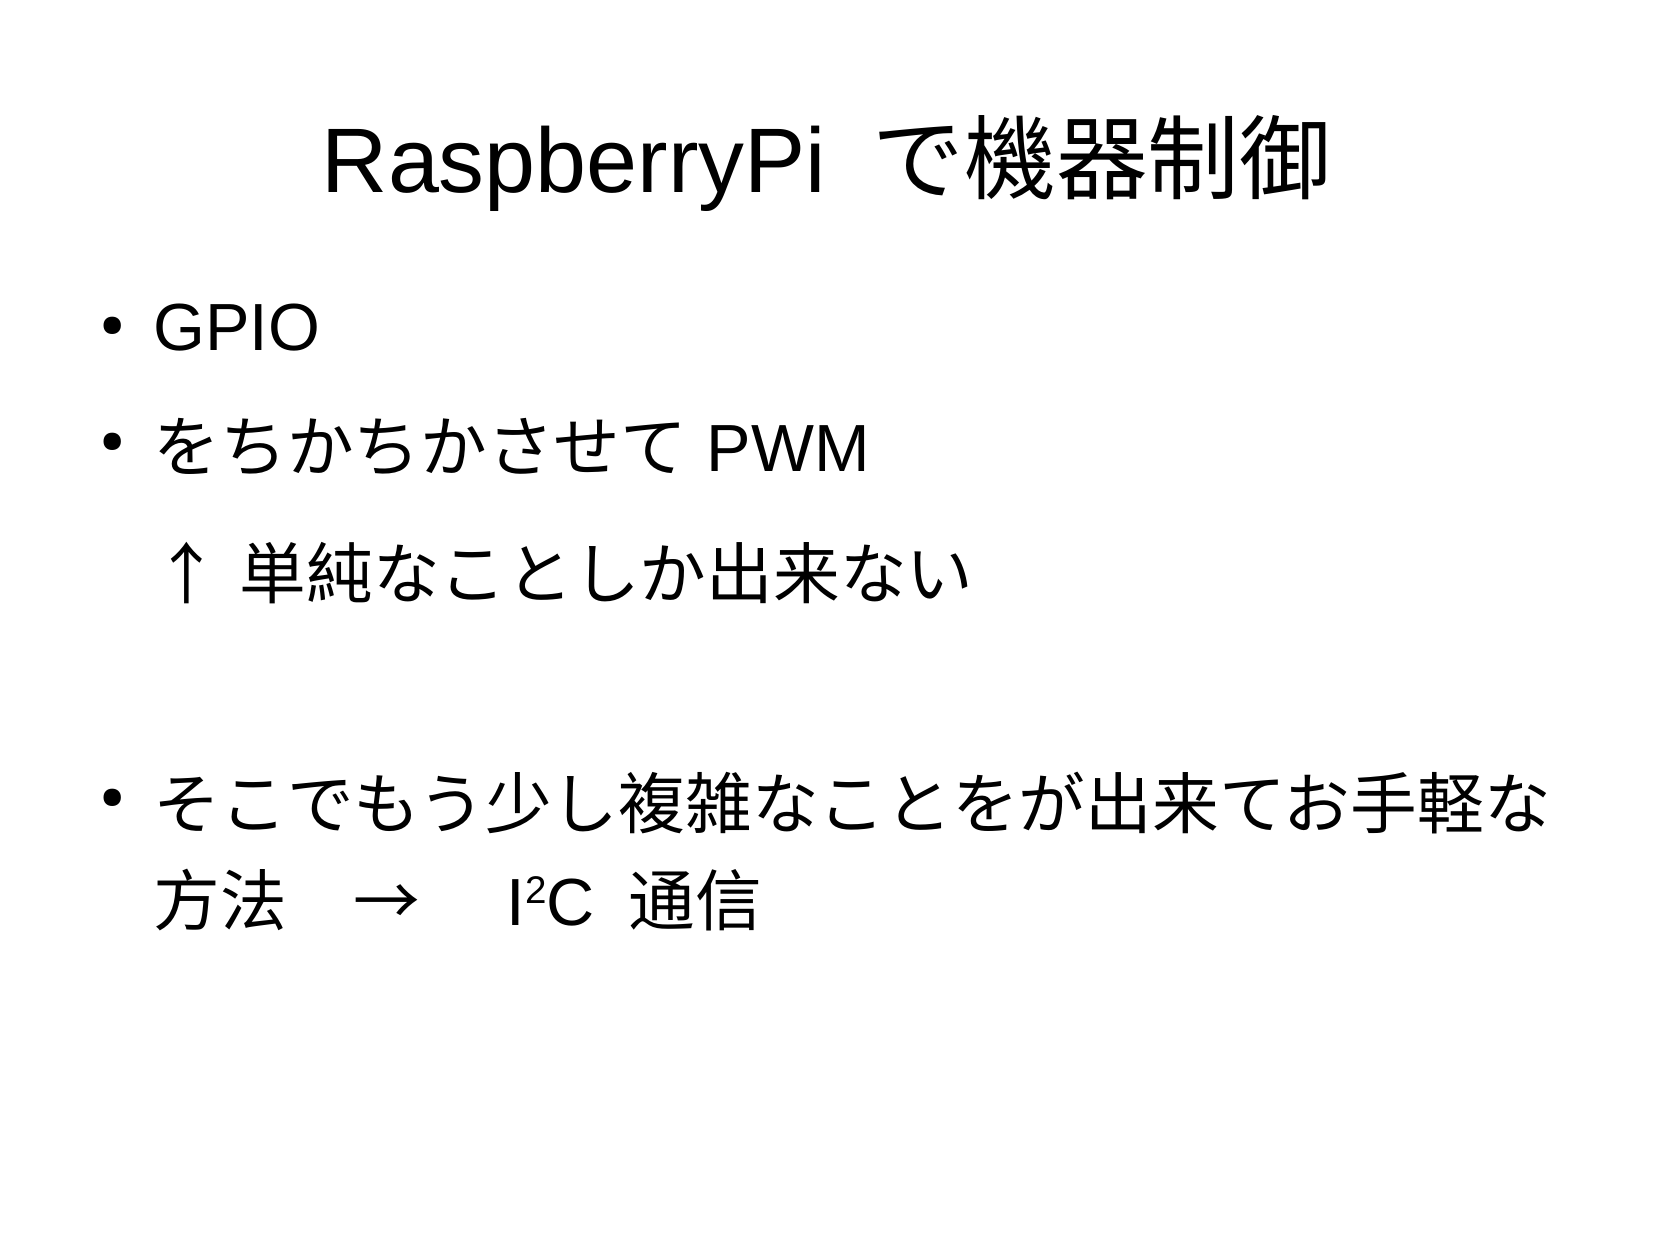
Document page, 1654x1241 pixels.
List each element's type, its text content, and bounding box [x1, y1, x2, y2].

list GPIO をちかちかさせてPWM ↑単純なことしか出来ない そこでもう少し複雑なことをが出来てお手軽な方法 → I2C 通信 [82, 290, 1571, 1010]
title RaspberryPi で機器制御 [82, 49, 1571, 257]
